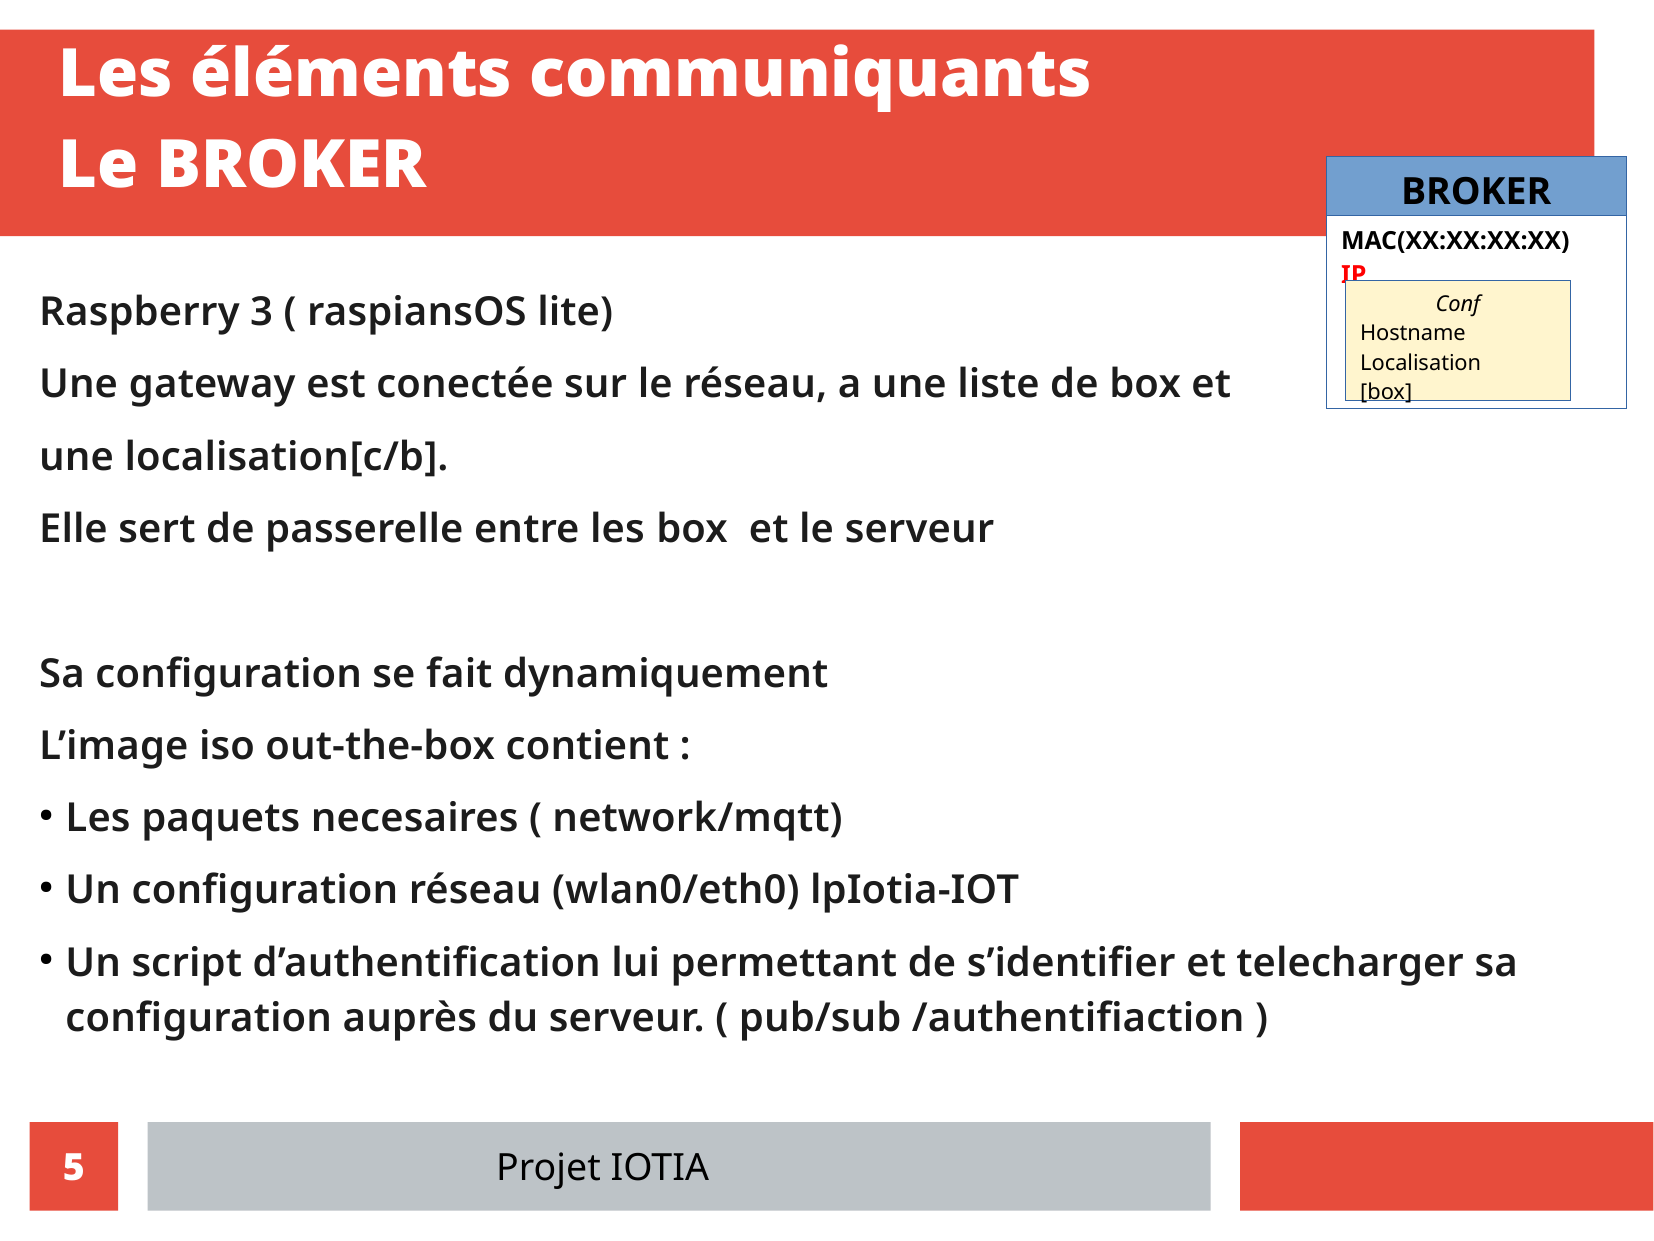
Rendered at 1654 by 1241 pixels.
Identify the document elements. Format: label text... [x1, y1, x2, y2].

text_box Conf Hostname Localisation [box] [1345, 280, 1571, 401]
list Raspberry 3 ( raspiansOS lite) Une gateway est conectée sur le réseau, a une liste de box et une localisation[c/b]. Elle sert de passerelle entre les box et le serveur Sa configuration se fait dynamiquement L’image iso out-the-box contient : Les paquets necesaires ( network/mqtt) Un configuration réseau (wlan0/eth0) lpIotia-IOT Un script d’authentification lui permettant de s’identifier et telecharger sa configuration auprès du serveur. ( pub/sub /authentifiaction ) [39, 282, 1546, 1051]
text_box BROKER [1326, 156, 1627, 215]
title Les éléments communiquants Le BROKER [59, 59, 1595, 207]
text_box MAC(XX:XX:XX:XX) IP [1326, 215, 1627, 409]
